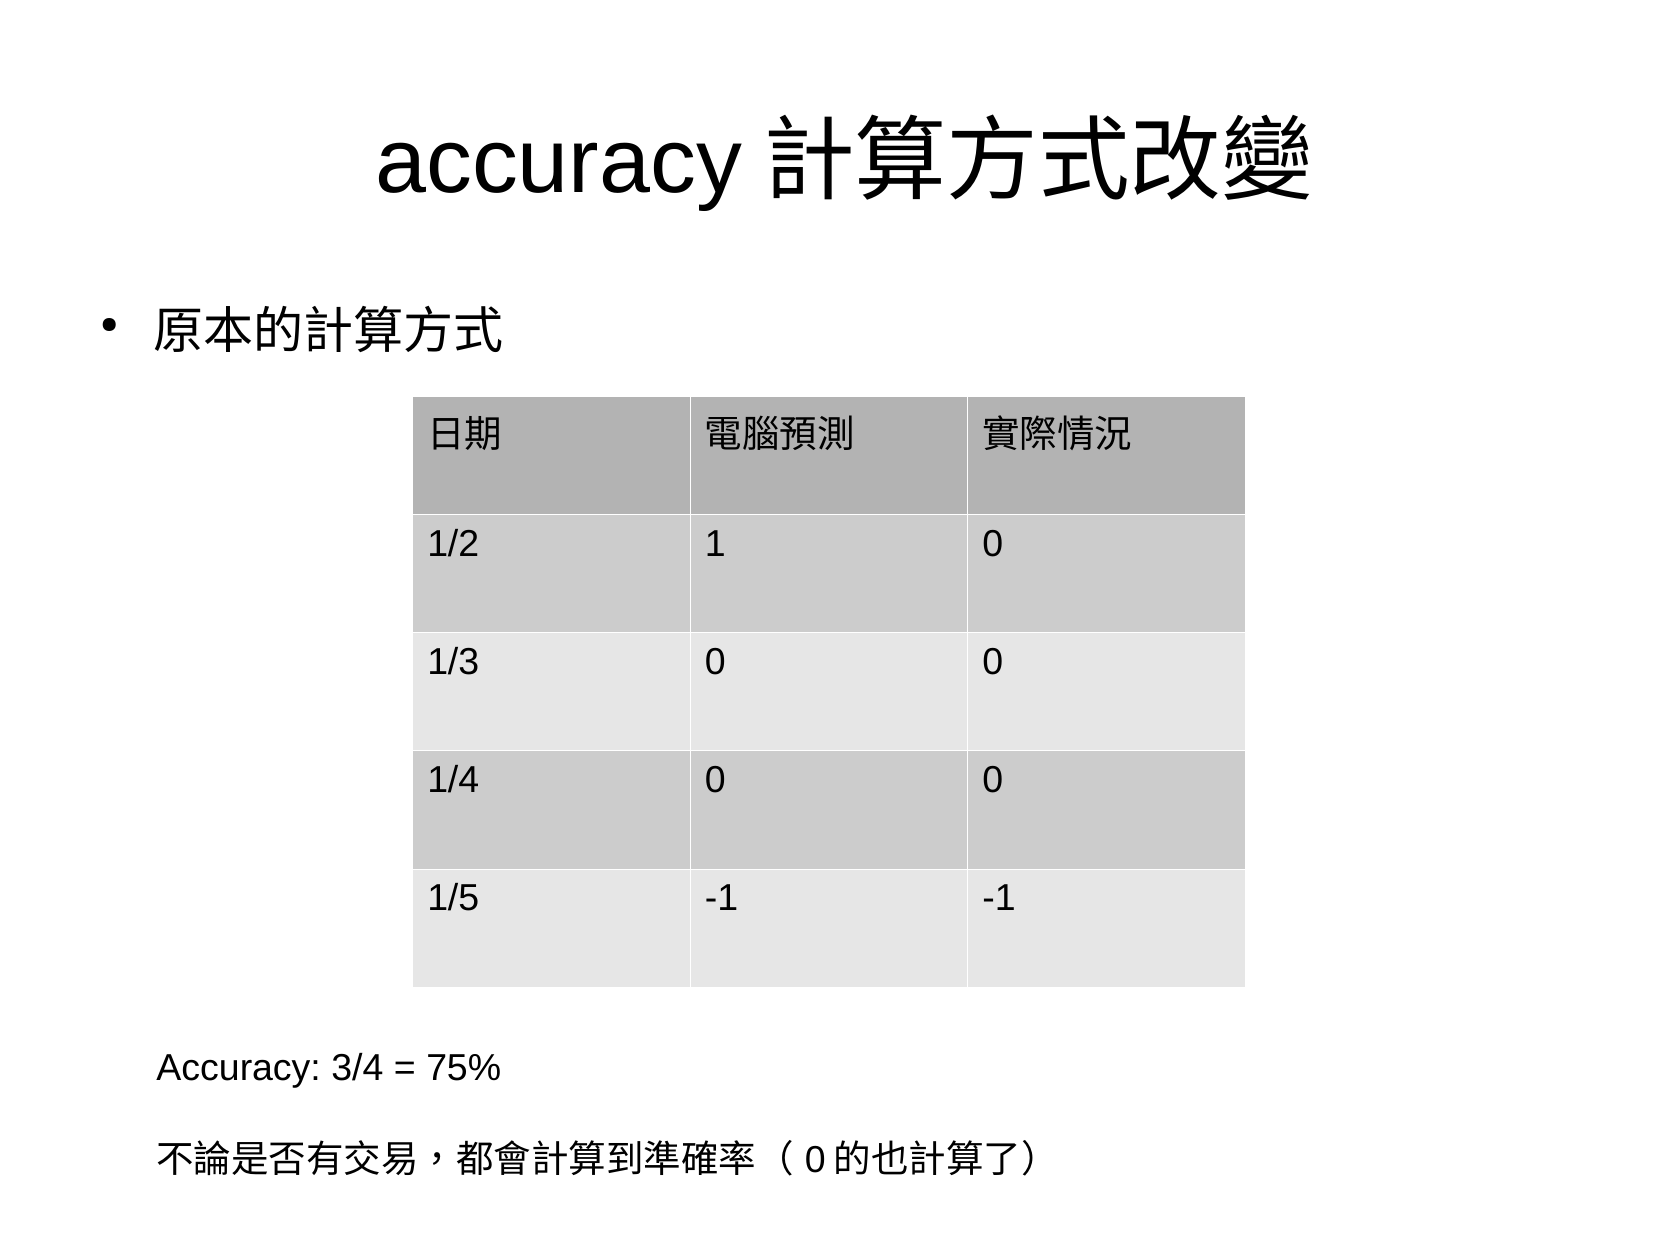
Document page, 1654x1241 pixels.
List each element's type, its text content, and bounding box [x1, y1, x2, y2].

table_cell -1 [691, 870, 967, 987]
table_cell 0 [968, 751, 1245, 869]
table_cell -1 [968, 870, 1245, 987]
table_cell 0 [968, 515, 1245, 632]
text_box 不論是否有交易，都會計算到準確率（0的也計算了） [141, 1122, 1382, 1181]
text_box Accuracy: 3/4 = 75% [141, 1039, 1382, 1097]
table_header 實際情況 [968, 397, 1245, 514]
table_cell 1 [691, 515, 967, 632]
table_cell 1/4 [413, 751, 690, 869]
table_cell 0 [691, 751, 967, 869]
table_header 日期 [413, 397, 690, 514]
table_cell 1/2 [413, 515, 690, 632]
table_cell 0 [691, 633, 967, 750]
table_cell 1/5 [413, 870, 690, 987]
title accuracy計算方式改變 [82, 49, 1571, 257]
table_cell 1/3 [413, 633, 690, 750]
table_header 電腦預測 [691, 397, 967, 514]
list 原本的計算方式 [82, 290, 1571, 1010]
table_cell 0 [968, 633, 1245, 750]
